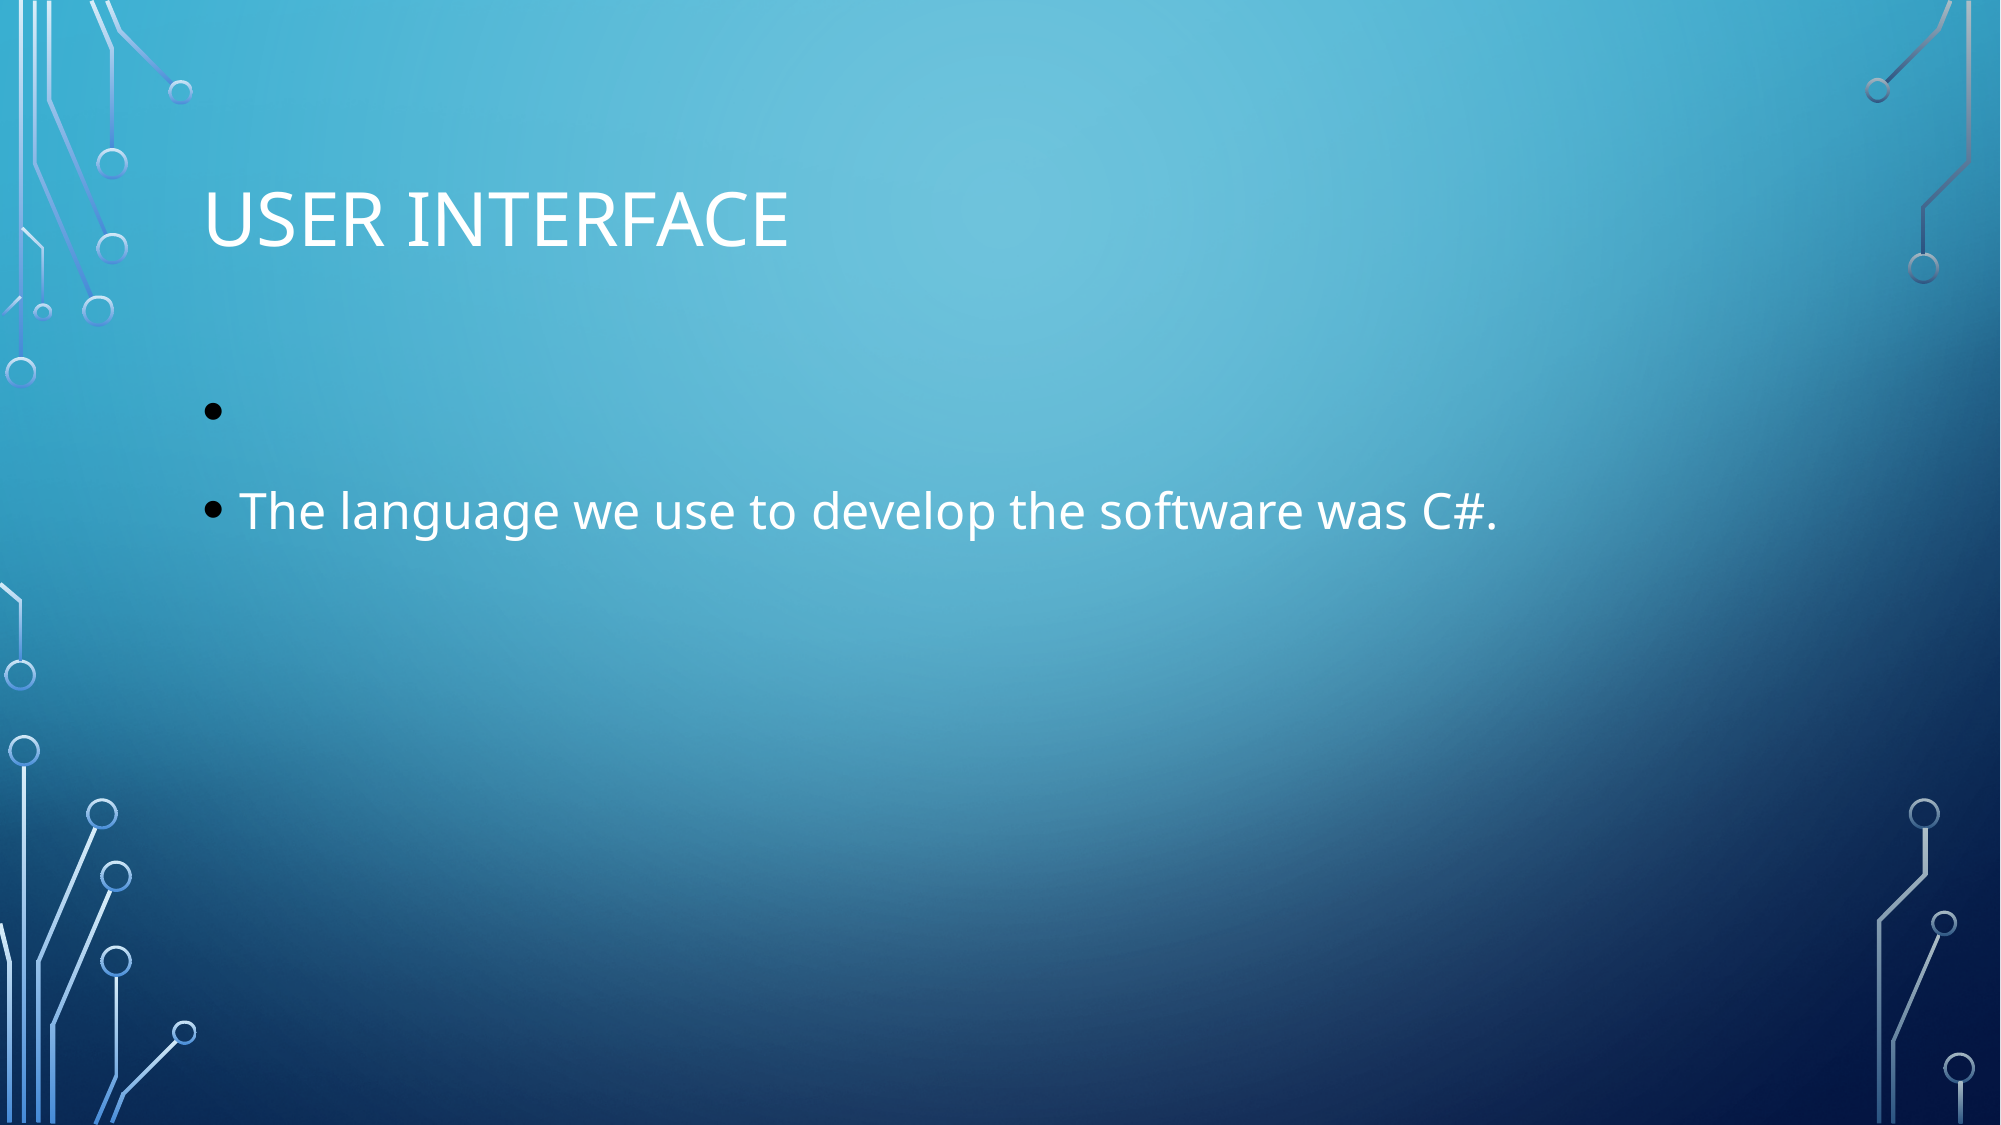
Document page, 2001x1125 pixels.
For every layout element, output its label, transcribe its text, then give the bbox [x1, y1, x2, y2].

list The language we use to develop the software was C#. [187, 369, 1813, 951]
title User Interface [187, 101, 1813, 344]
